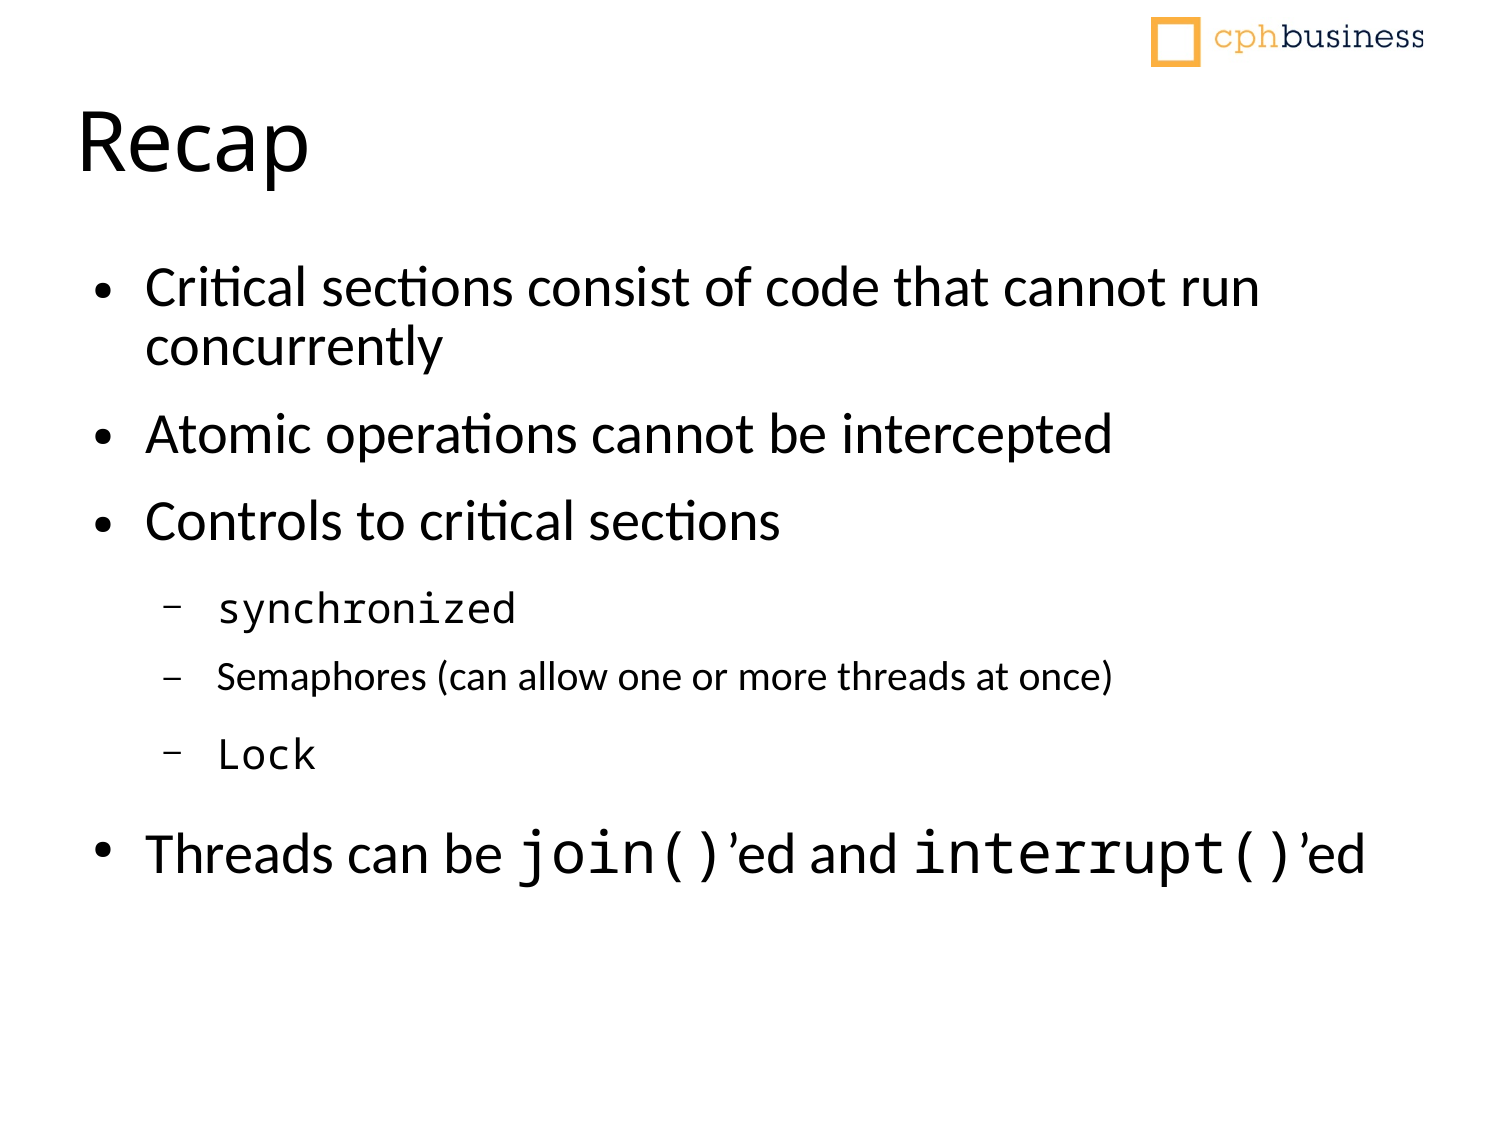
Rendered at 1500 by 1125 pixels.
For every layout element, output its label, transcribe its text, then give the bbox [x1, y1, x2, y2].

list Critical sections consist of code that cannot run concurrently Atomic operations cannot be intercepted Controls to critical sections synchronized Semaphores (can allow one or more threads at once) Lock Threads can be join()’ed and interrupt()’ed [75, 263, 1425, 916]
title Recap [75, 44, 1425, 233]
picture [1151, 17, 1424, 44]
